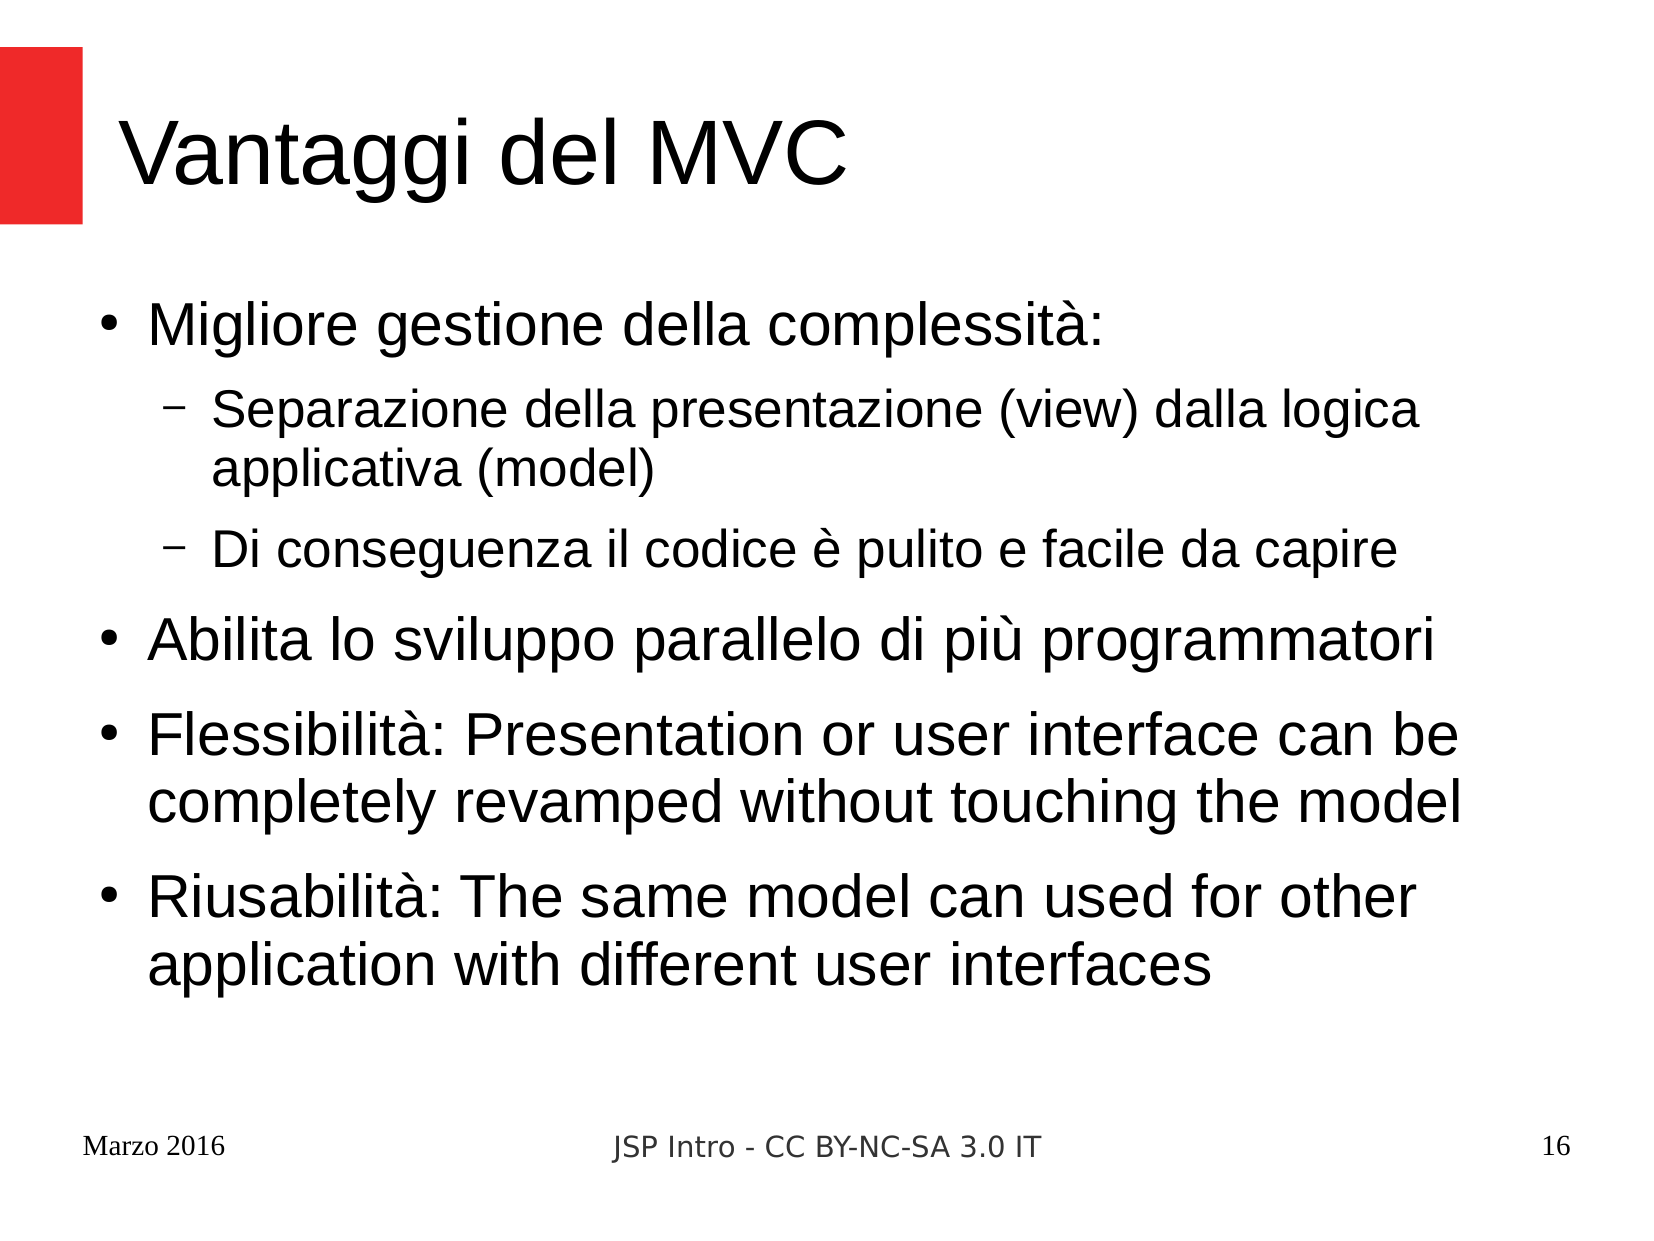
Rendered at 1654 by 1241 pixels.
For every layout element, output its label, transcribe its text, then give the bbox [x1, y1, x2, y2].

list Migliore gestione della complessità: Separazione della presentazione (view) dalla logica applicativa (model) Di conseguenza il codice è pulito e facile da capire Abilita lo sviluppo parallelo di più programmatori Flessibilità: Presentation or user interface can be completely revamped without touching the model Riusabilità: The same model can used for other application with different user interfaces [82, 290, 1571, 1010]
title Vantaggi del MVC [118, 49, 1607, 257]
